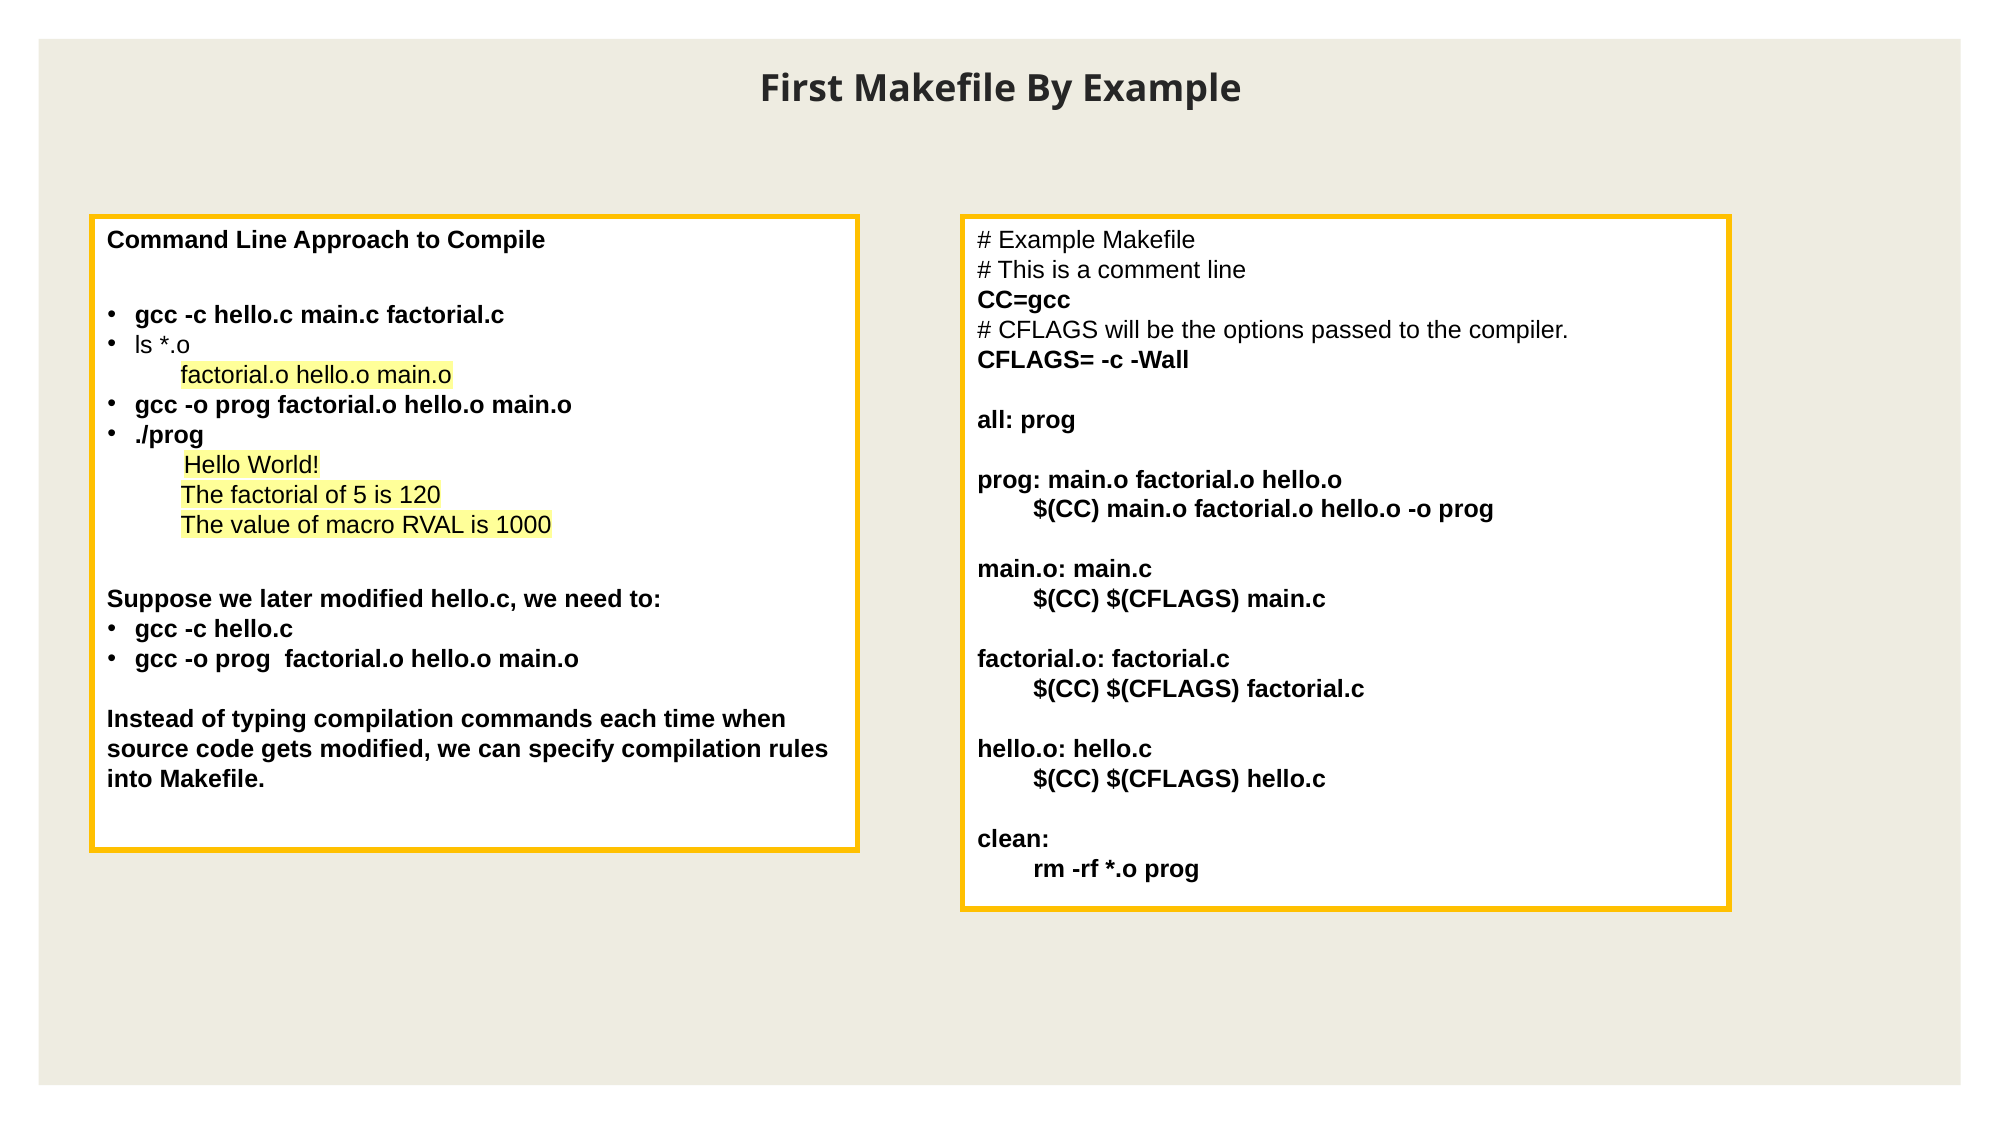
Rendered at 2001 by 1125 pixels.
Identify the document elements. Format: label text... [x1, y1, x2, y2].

text_box # Example Makefile # This is a comment line CC=gcc # CFLAGS will be the options passed to the compiler. CFLAGS= -c -Wall all: prog prog: main.o factorial.o hello.o $(CC) main.o factorial.o hello.o -o prog main.o: main.c $(CC) $(CFLAGS) main.c factorial.o: factorial.c $(CC) $(CFLAGS) factorial.c hello.o: hello.c $(CC) $(CFLAGS) hello.c clean: rm -rf *.o prog [962, 216, 1729, 910]
text_box Command Line Approach to Compile gcc -c hello.c main.c factorial.c ls *.o factorial.o hello.o main.o gcc -o prog factorial.o hello.o main.o ./prog Hello World! The factorial of 5 is 120 The value of macro RVAL is 1000 Suppose we later modified hello.c, we need to: gcc -c hello.c gcc -o prog factorial.o hello.o main.o Instead of typing compilation commands each time when source code gets modified, we can specify compilation rules into Makefile. [92, 216, 858, 850]
text_box First Makefile By Example [39, 39, 1963, 134]
